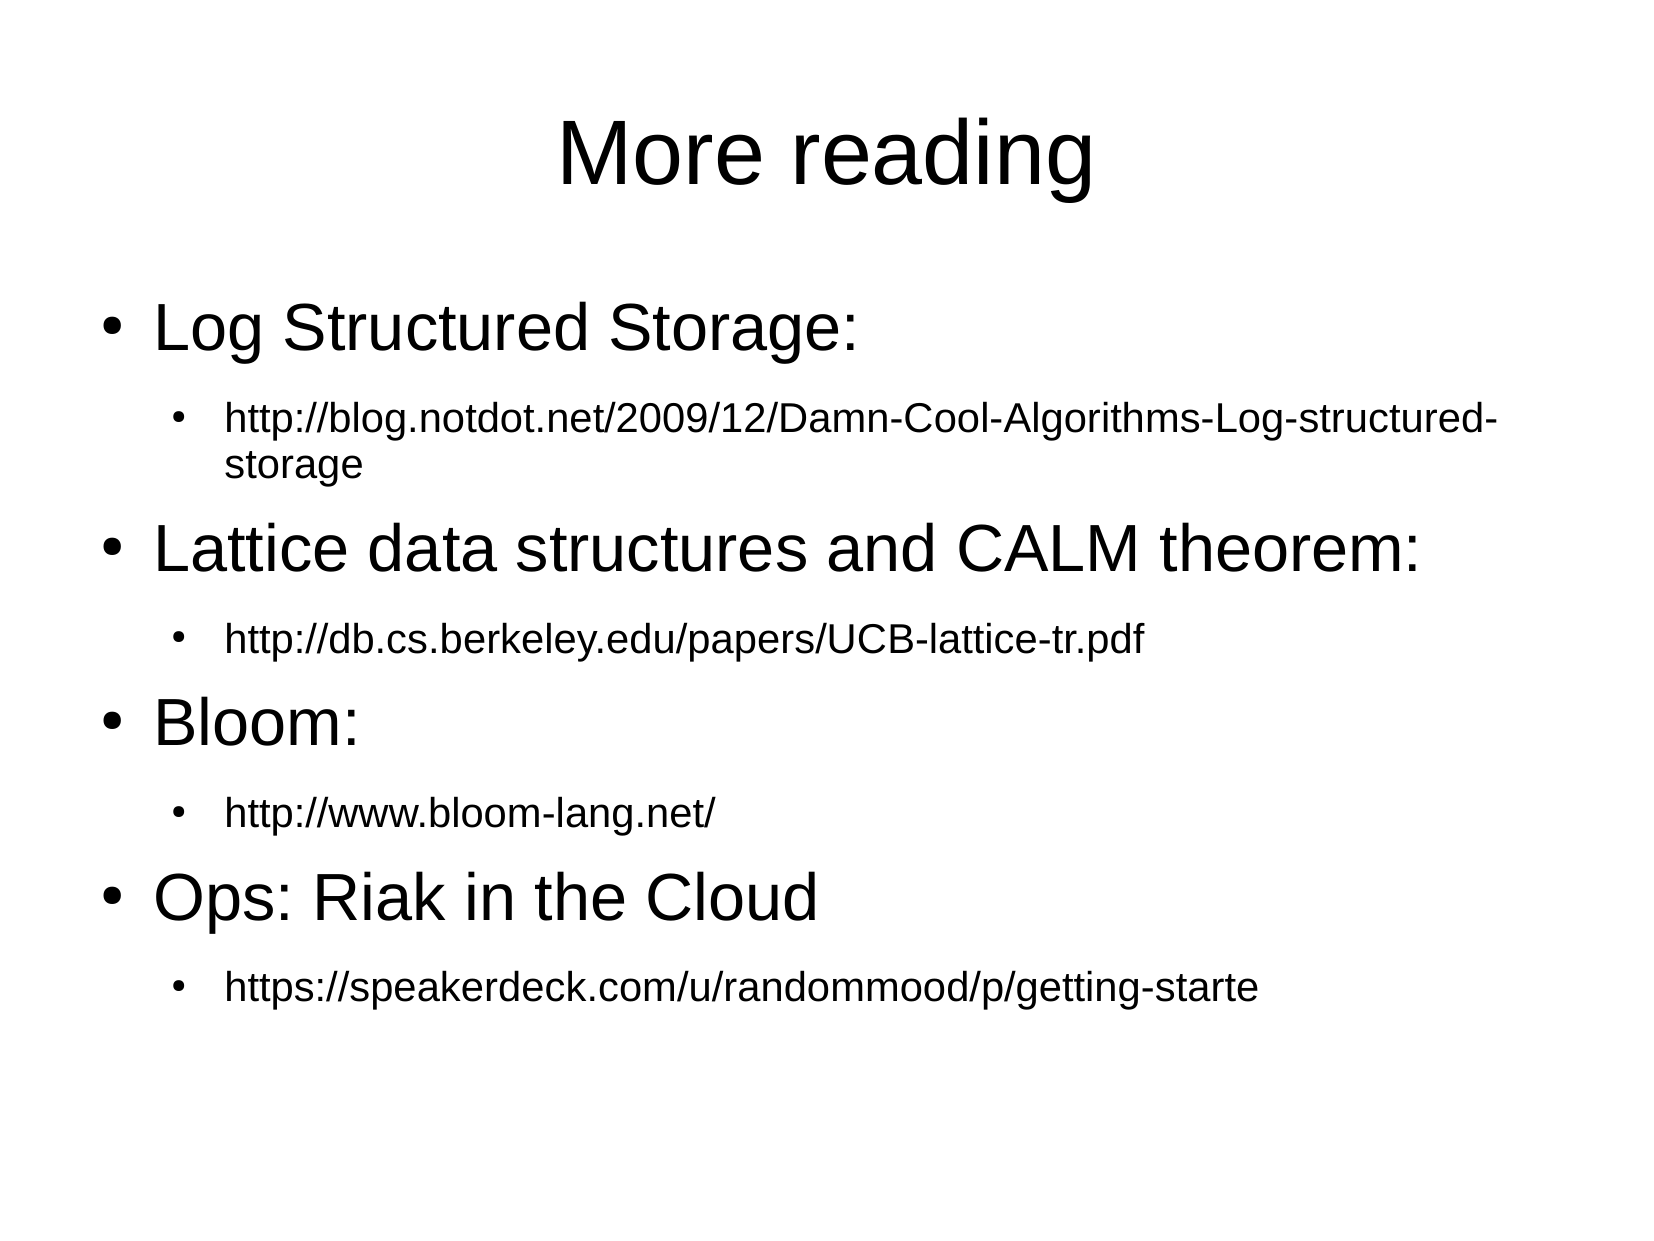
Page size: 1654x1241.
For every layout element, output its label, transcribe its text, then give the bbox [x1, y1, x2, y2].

list Log Structured Storage: http://blog.notdot.net/2009/12/Damn-Cool-Algorithms-Log-structured-storage Lattice data structures and CALM theorem: http://db.cs.berkeley.edu/papers/UCB-lattice-tr.pdf Bloom: http://www.bloom-lang.net/ Ops: Riak in the Cloud https://speakerdeck.com/u/randommood/p/getting-starte [82, 290, 1571, 1109]
title More reading [82, 49, 1571, 257]
